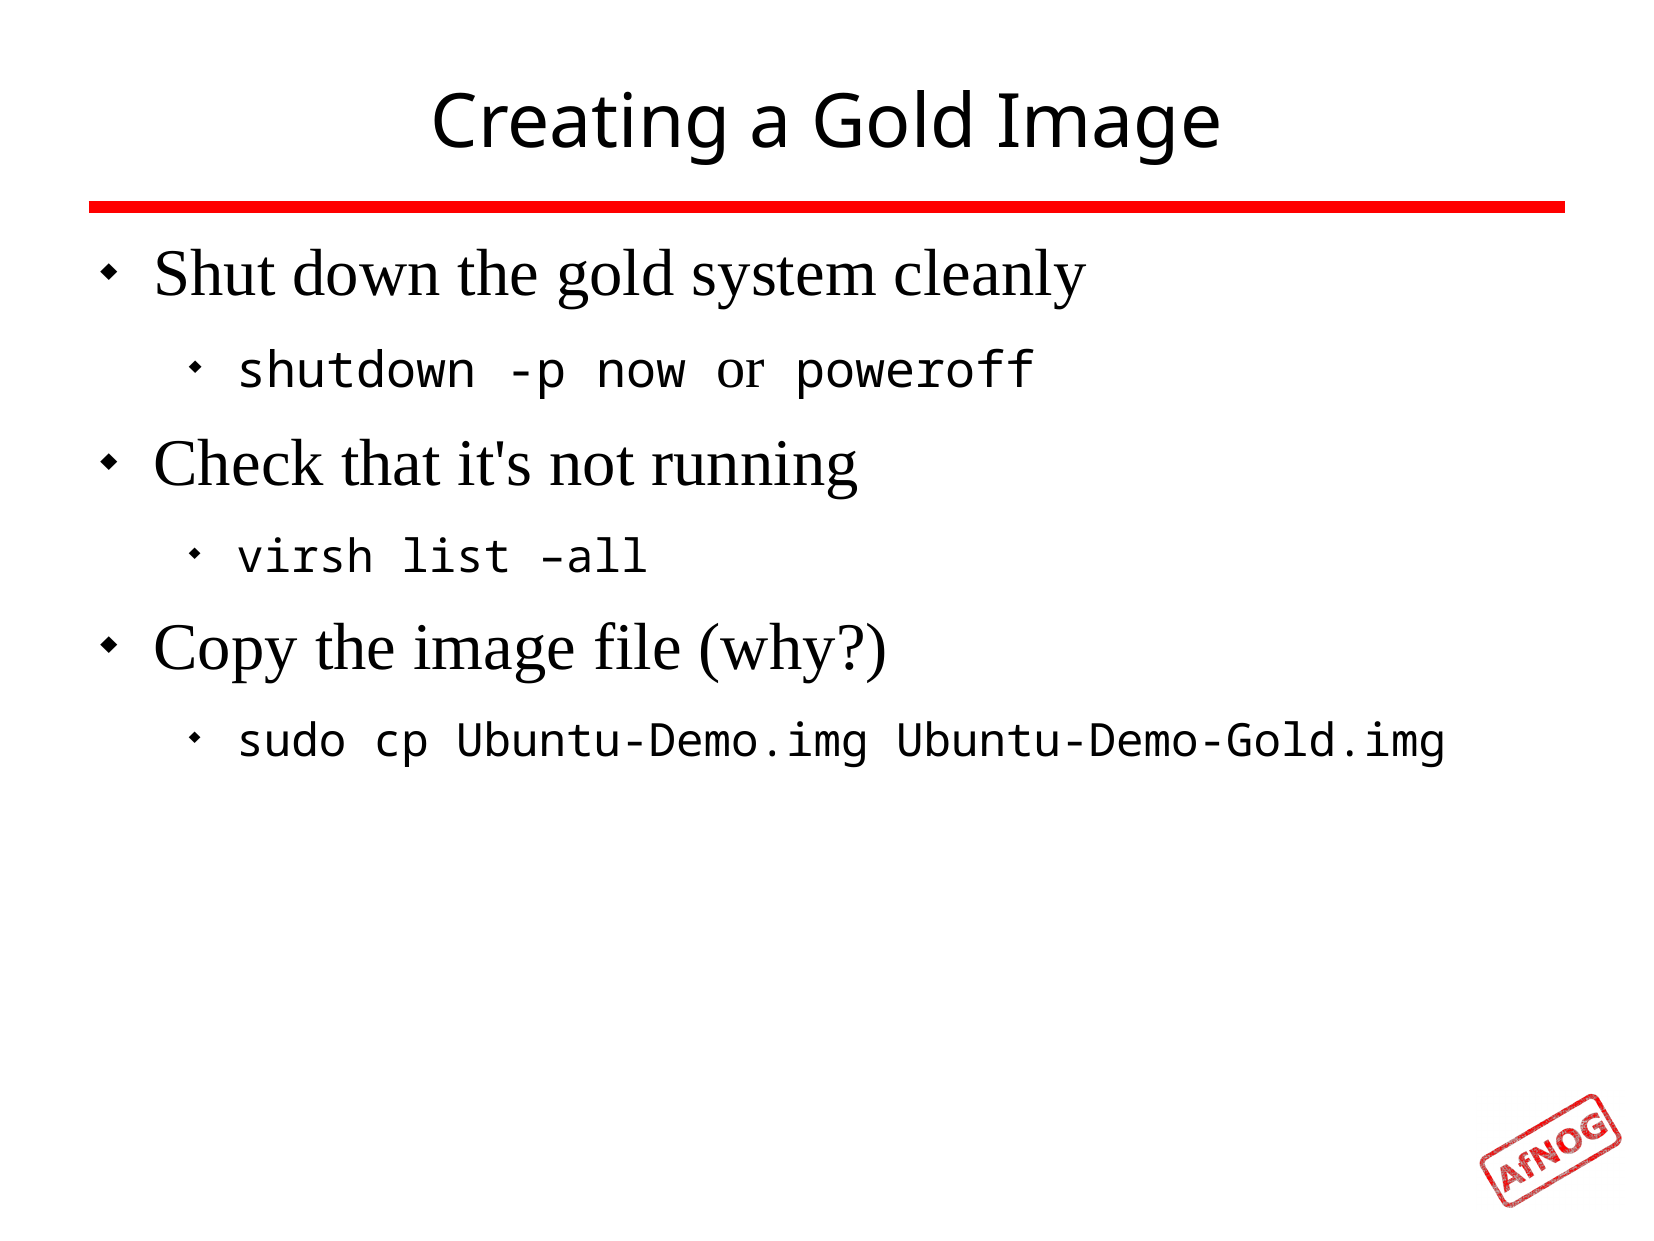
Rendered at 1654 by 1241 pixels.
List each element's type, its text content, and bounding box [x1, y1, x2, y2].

picture [1476, 1090, 1625, 1211]
title Creating a Gold Image [82, 29, 1571, 207]
list Shut down the gold system cleanly shutdown -p now or poweroff Check that it's not running virsh list –all Copy the image file (why?) sudo cp Ubuntu-Demo.img Ubuntu-Demo-Gold.img [82, 236, 1571, 1152]
